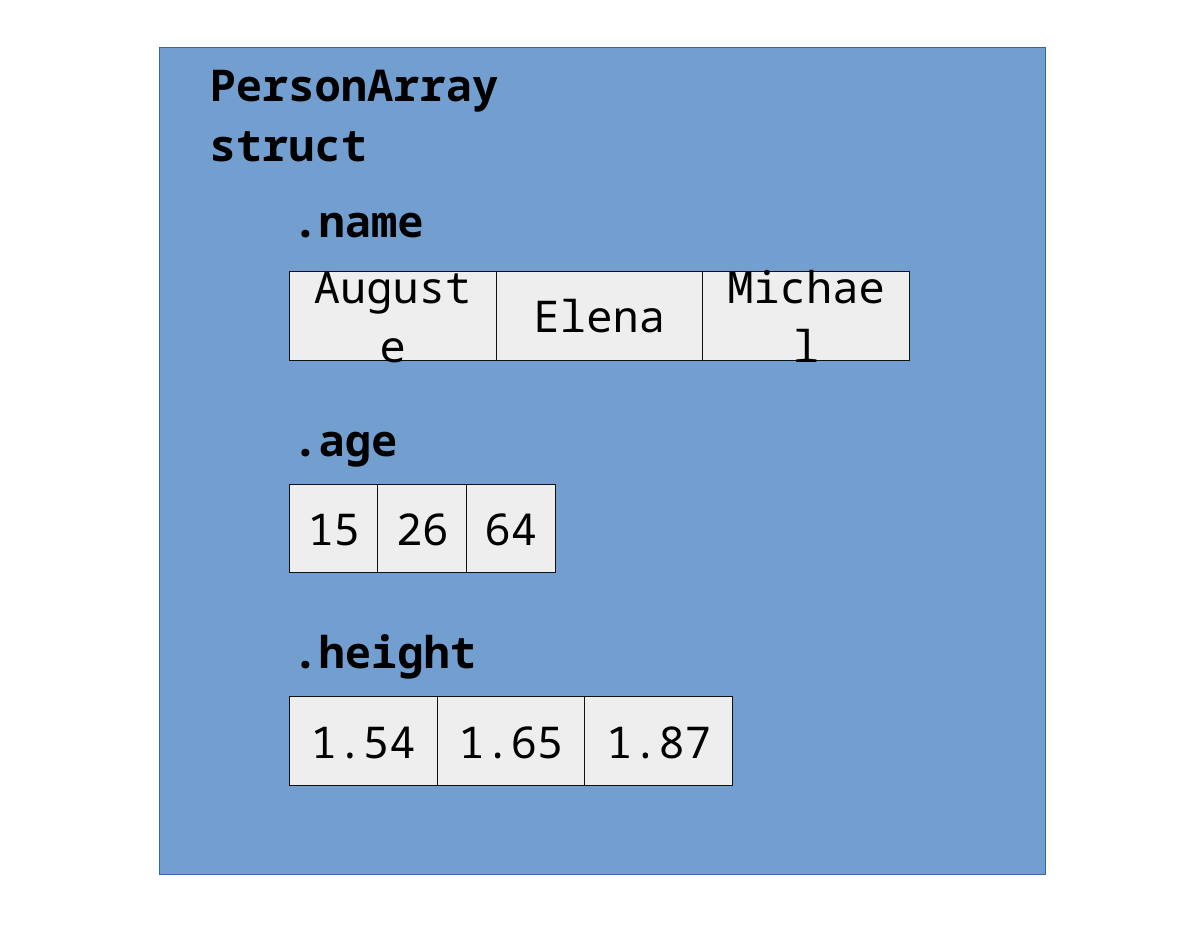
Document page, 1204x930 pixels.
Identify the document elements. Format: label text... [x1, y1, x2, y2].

text_box 1.87 [584, 696, 733, 786]
text_box .age [277, 401, 715, 477]
text_box .name [277, 183, 715, 259]
text_box 15 [289, 484, 377, 573]
text_box Michael [702, 271, 910, 361]
text_box 1.54 [289, 696, 437, 786]
text_box Elena [496, 271, 702, 361]
text_box 26 [377, 484, 466, 573]
text_box [159, 47, 1046, 875]
text_box PersonArray struct [194, 76, 662, 153]
text_box Auguste [289, 271, 496, 361]
text_box 64 [466, 484, 556, 573]
text_box .height [277, 614, 715, 690]
text_box 1.65 [437, 696, 584, 786]
